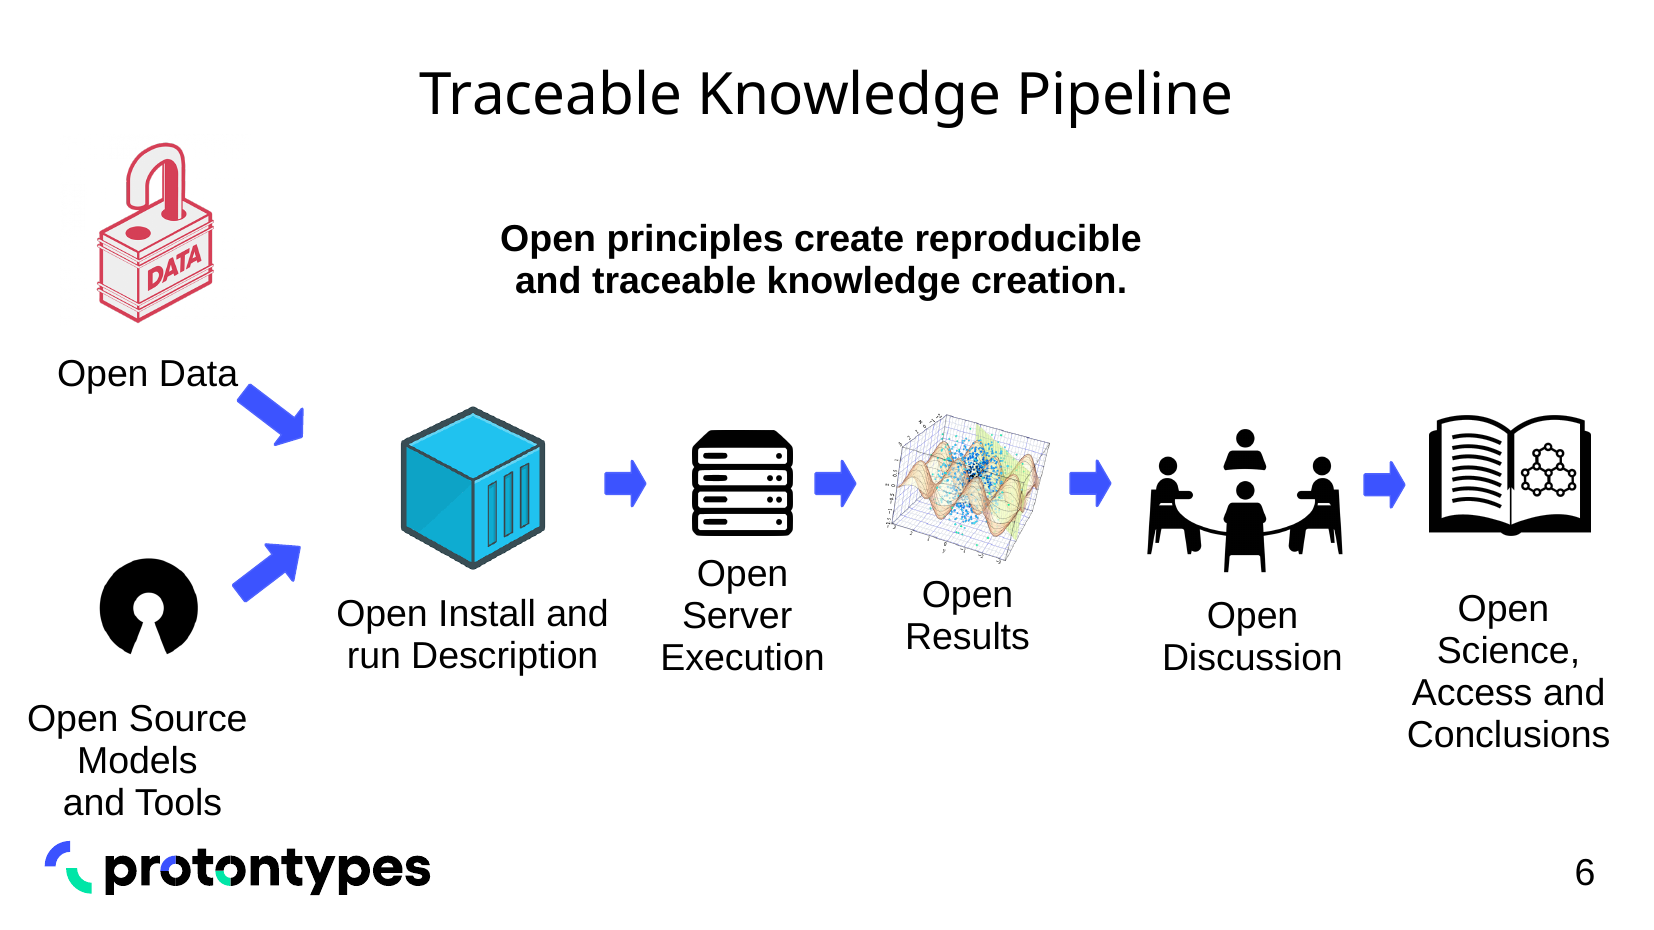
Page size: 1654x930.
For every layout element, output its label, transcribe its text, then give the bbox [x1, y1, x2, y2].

text_box Open Discussion [1140, 587, 1366, 686]
text_box Open Install and run Description [315, 585, 631, 726]
picture [1147, 428, 1343, 573]
text_box [815, 461, 856, 506]
text_box [1070, 460, 1111, 506]
text_box [233, 544, 300, 602]
picture [692, 430, 793, 536]
text_box Open Server Execution [630, 545, 856, 686]
picture [1429, 415, 1591, 536]
text_box Open Results [855, 565, 1081, 665]
picture [60, 524, 241, 688]
text_box [263, 409, 303, 445]
text_box Open Source Models and Tools [0, 690, 286, 831]
text_box [1364, 462, 1405, 508]
text_box Open Data [30, 344, 287, 420]
title Traceable Knowledge Pipeline [82, 37, 1571, 148]
text_box [605, 461, 646, 506]
picture [880, 409, 1055, 565]
text_box Open principles create reproducible and traceable knowledge creation. [213, 210, 1440, 309]
text_box Open Science, Access and Conclusions [1381, 580, 1637, 763]
picture [390, 404, 556, 571]
picture [60, 134, 251, 326]
